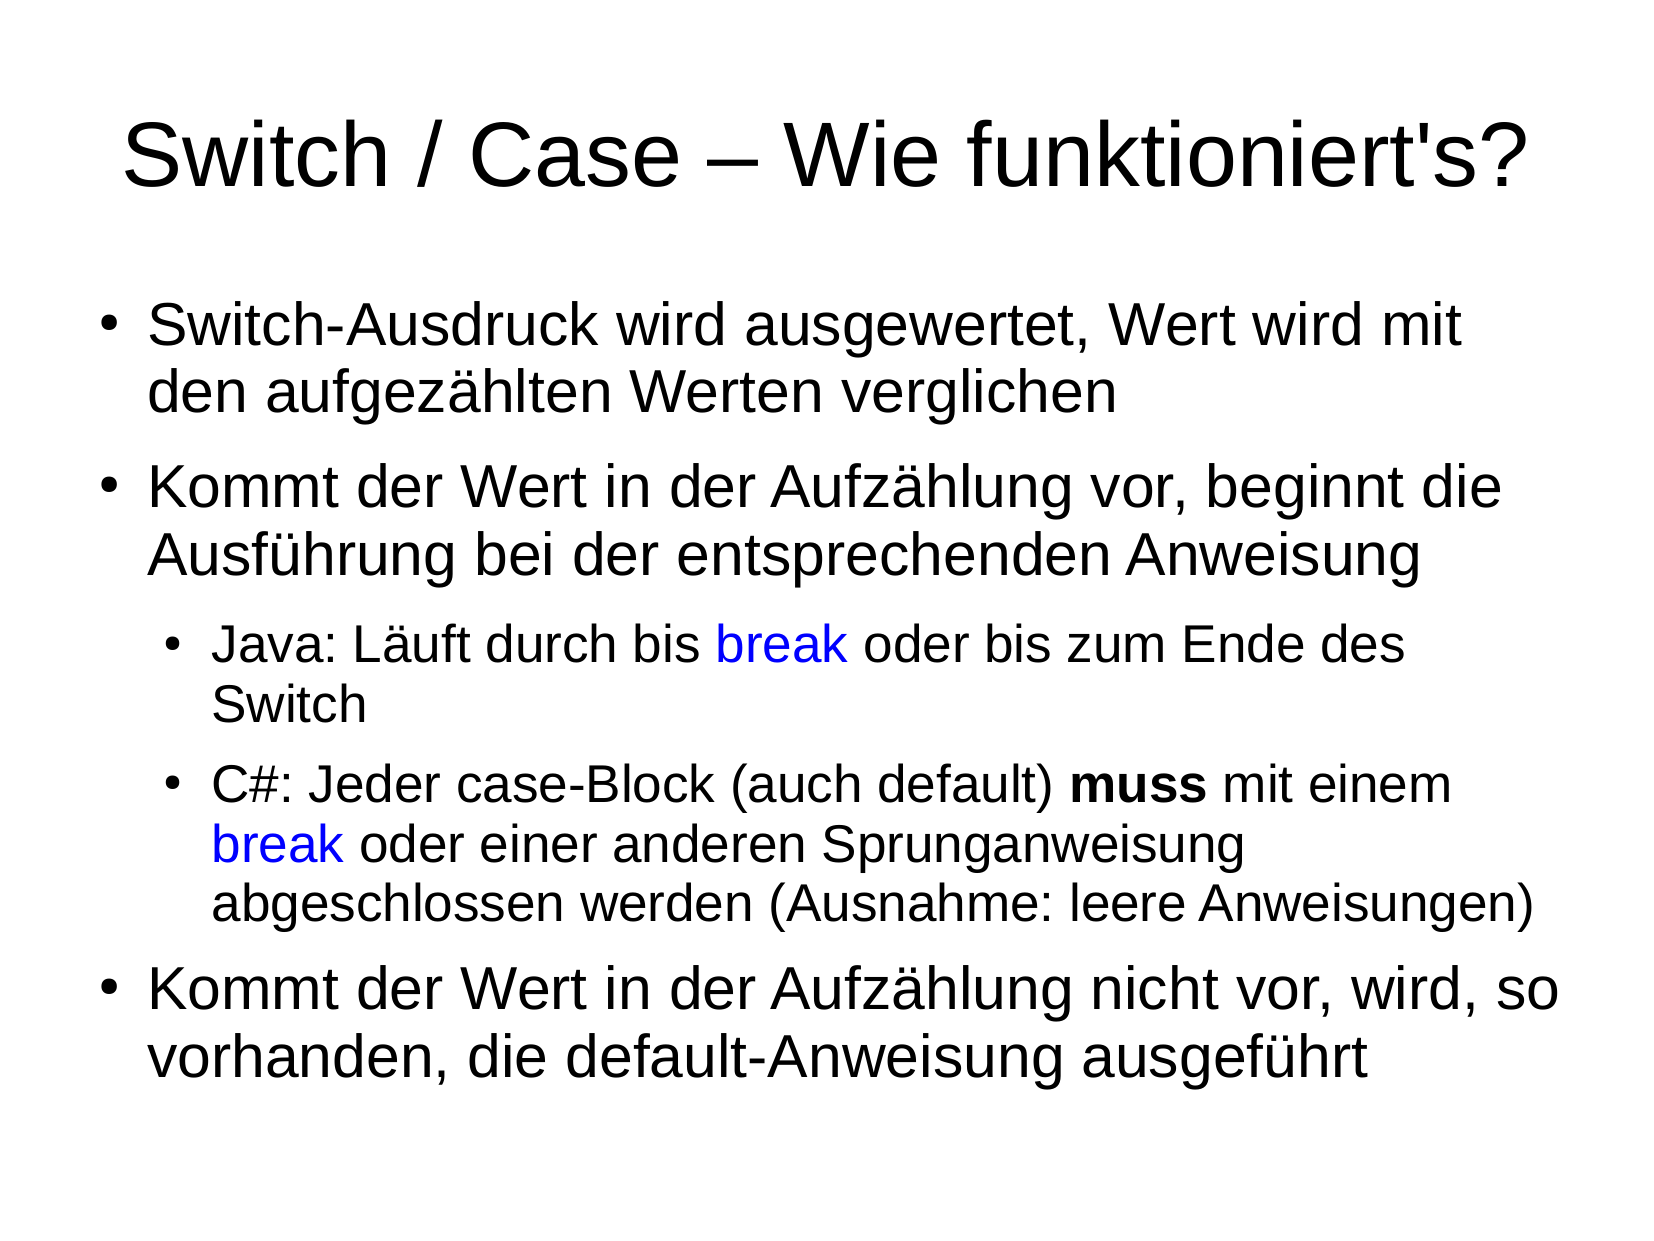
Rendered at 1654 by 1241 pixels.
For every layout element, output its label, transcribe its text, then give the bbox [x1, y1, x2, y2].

title Switch / Case – Wie funktioniert's? [82, 100, 1571, 210]
list Switch-Ausdruck wird ausgewertet, Wert wird mit den aufgezählten Werten verglichen Kommt der Wert in der Aufzählung vor, beginnt die Ausführung bei der entsprechenden Anweisung Java: Läuft durch bis break oder bis zum Ende des Switch C#: Jeder case-Block (auch default) muss mit einem break oder einer anderen Sprunganweisung abgeschlossen werden (Ausnahme: leere Anweisungen) Kommt der Wert in der Aufzählung nicht vor, wird, so vorhanden, die default-Anweisung ausgeführt [82, 290, 1571, 1211]
